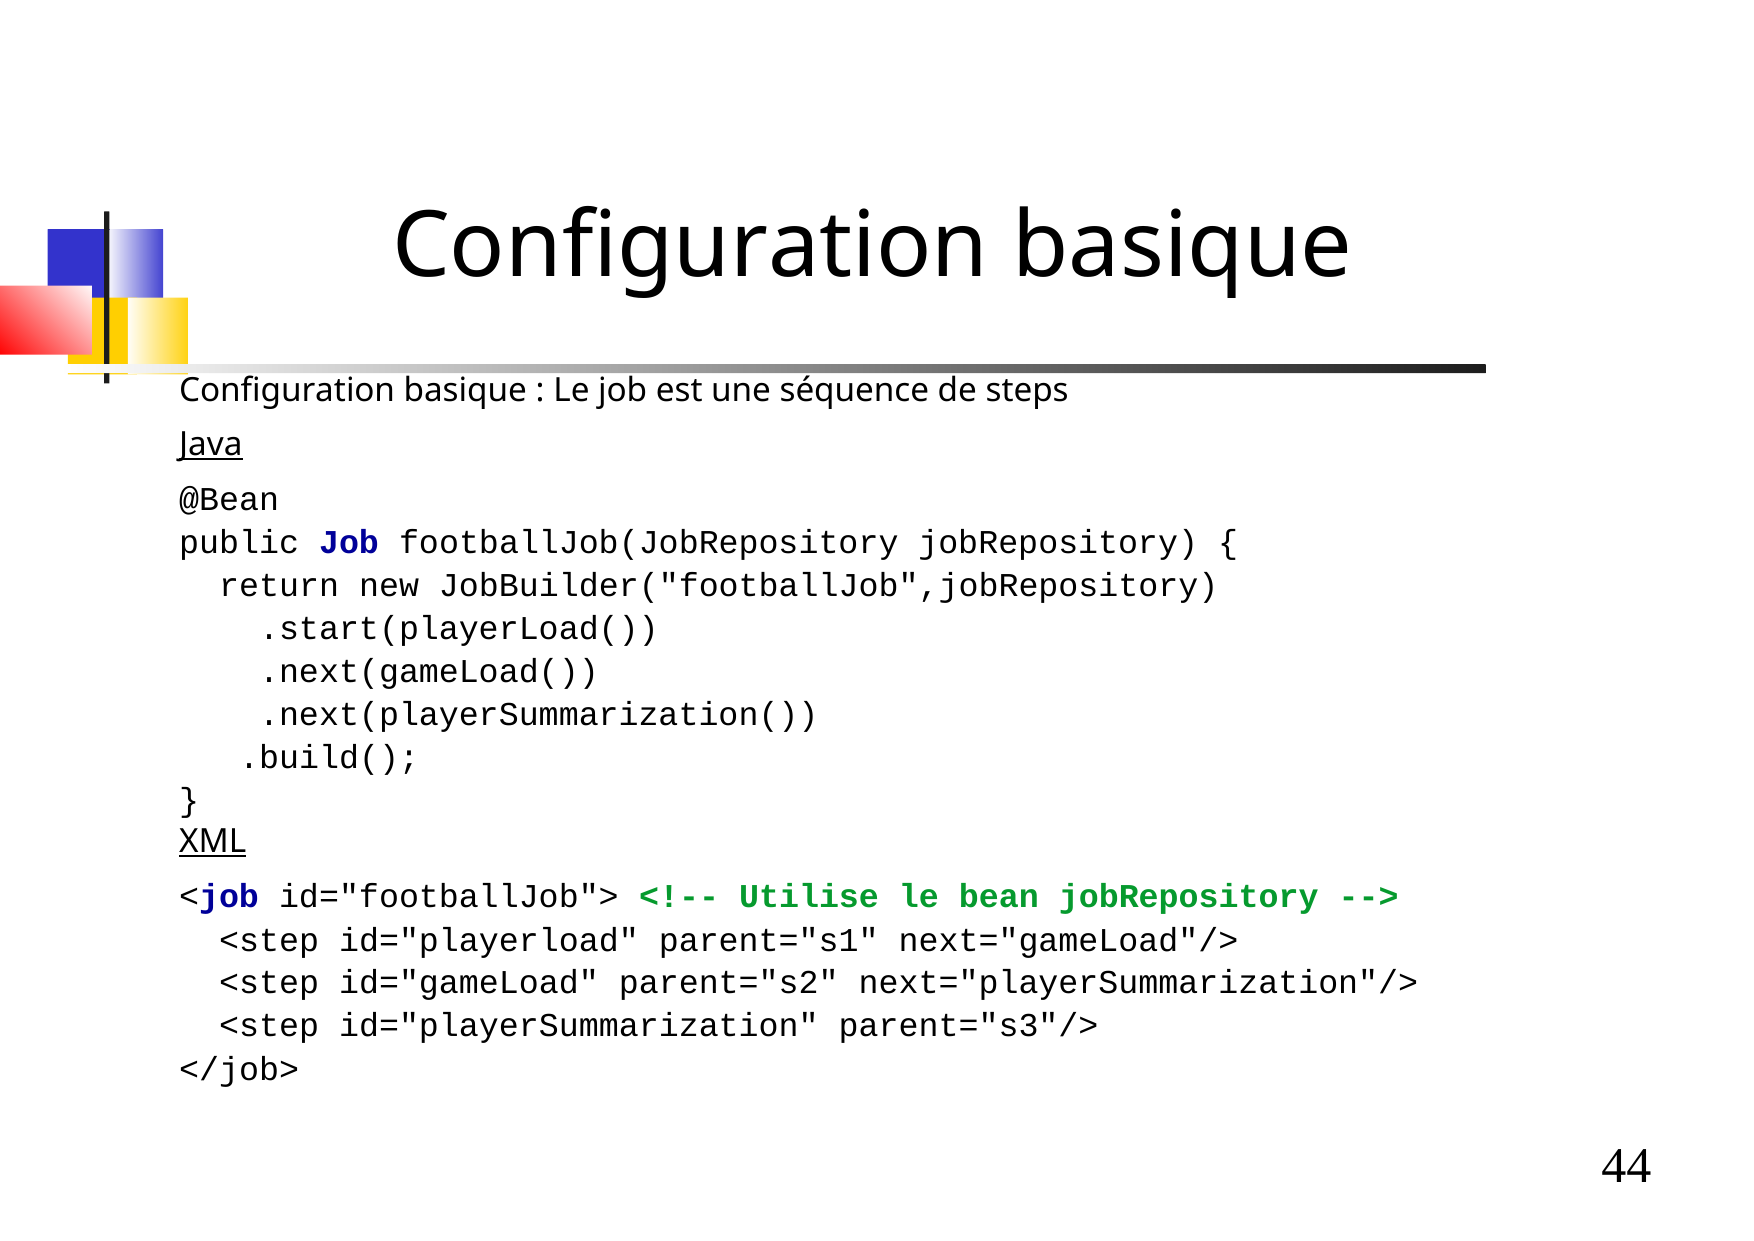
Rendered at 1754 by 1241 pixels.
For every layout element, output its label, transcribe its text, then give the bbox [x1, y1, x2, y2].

title Configuration basique [179, 139, 1567, 351]
list Configuration basique : Le job est une séquence de steps Java @Bean public Job footballJob(JobRepository jobRepository) { return new JobBuilder("footballJob",jobRepository) .start(playerLoad()) .next(gameLoad()) .next(playerSummarization()) .build(); } XML <job id="footballJob"> <!-- Utilise le bean jobRepository --> <step id="playerload" parent="s1" next="gameLoad"/> <step id="gameLoad" parent="s2" next="playerSummarization"/> <step id="playerSummarization" parent="s3"/> </job> [179, 371, 1567, 1091]
